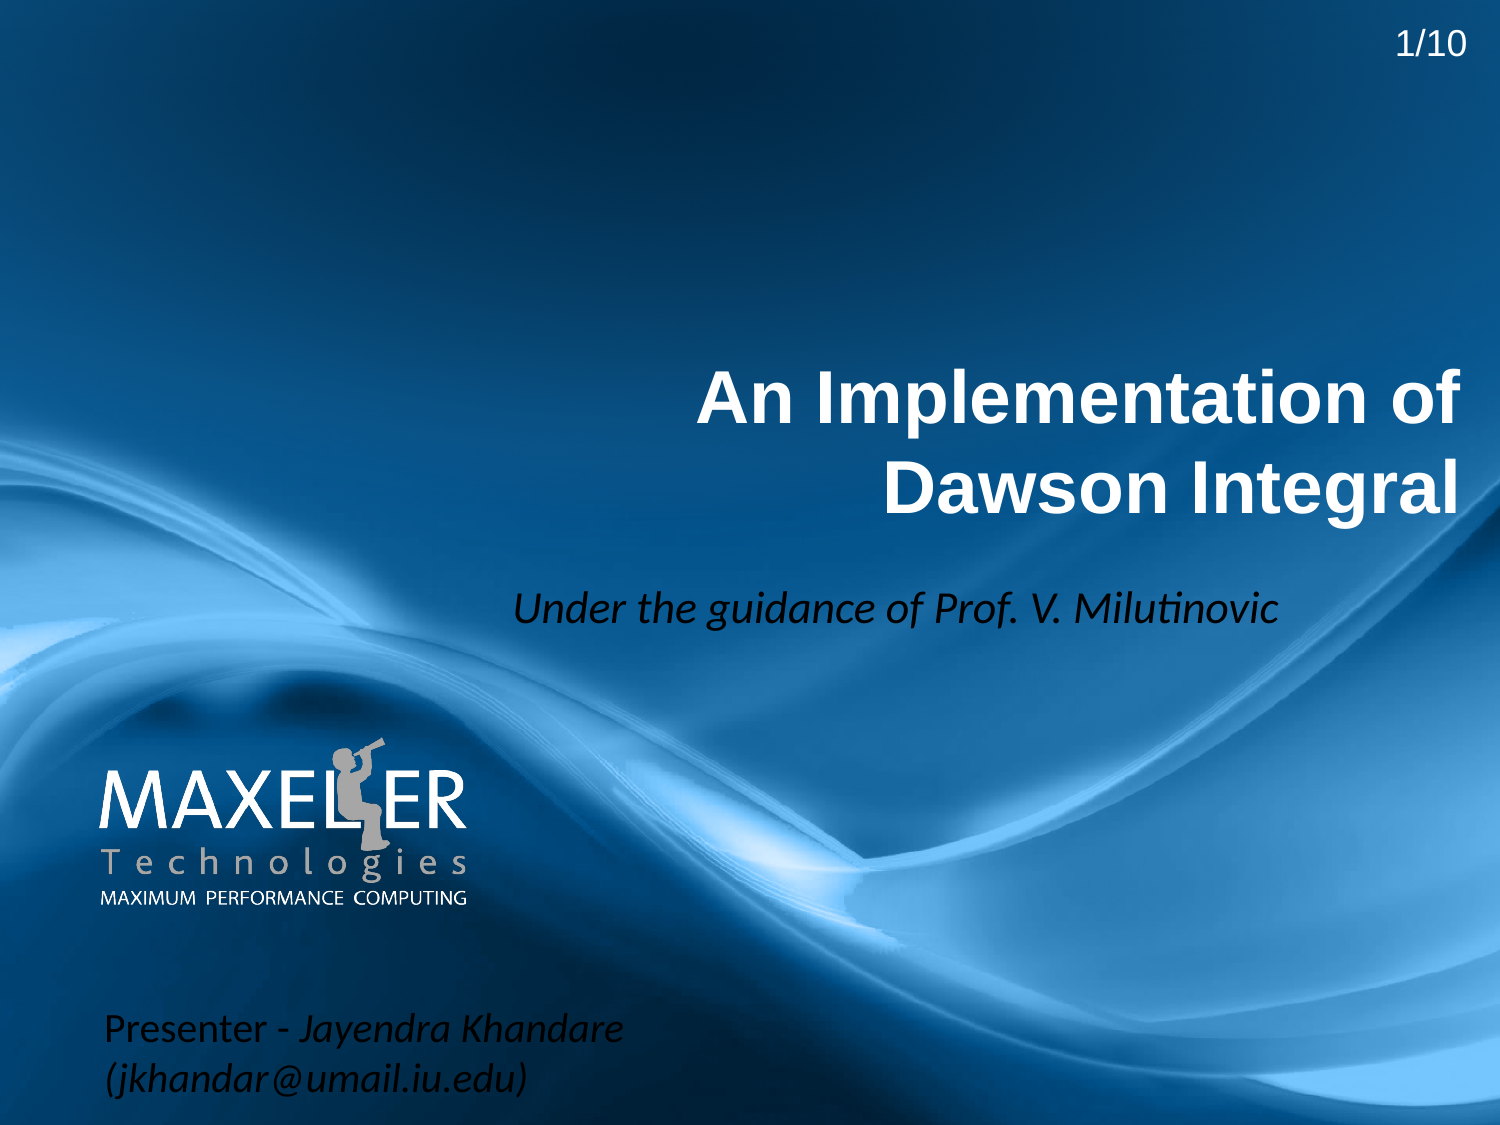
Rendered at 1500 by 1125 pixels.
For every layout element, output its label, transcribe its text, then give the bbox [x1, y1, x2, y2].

text_box Under the guidance of Prof. V. Milutinovic [497, 570, 1500, 677]
text_box An Implementation of Dawson Integral [242, 267, 1477, 610]
text_box 1/10 [1380, 15, 1486, 72]
picture [0, 0, 1500, 1125]
text_box Presenter - Jayendra Khandare (jkhandar@umail.iu.edu) [89, 993, 1305, 1080]
